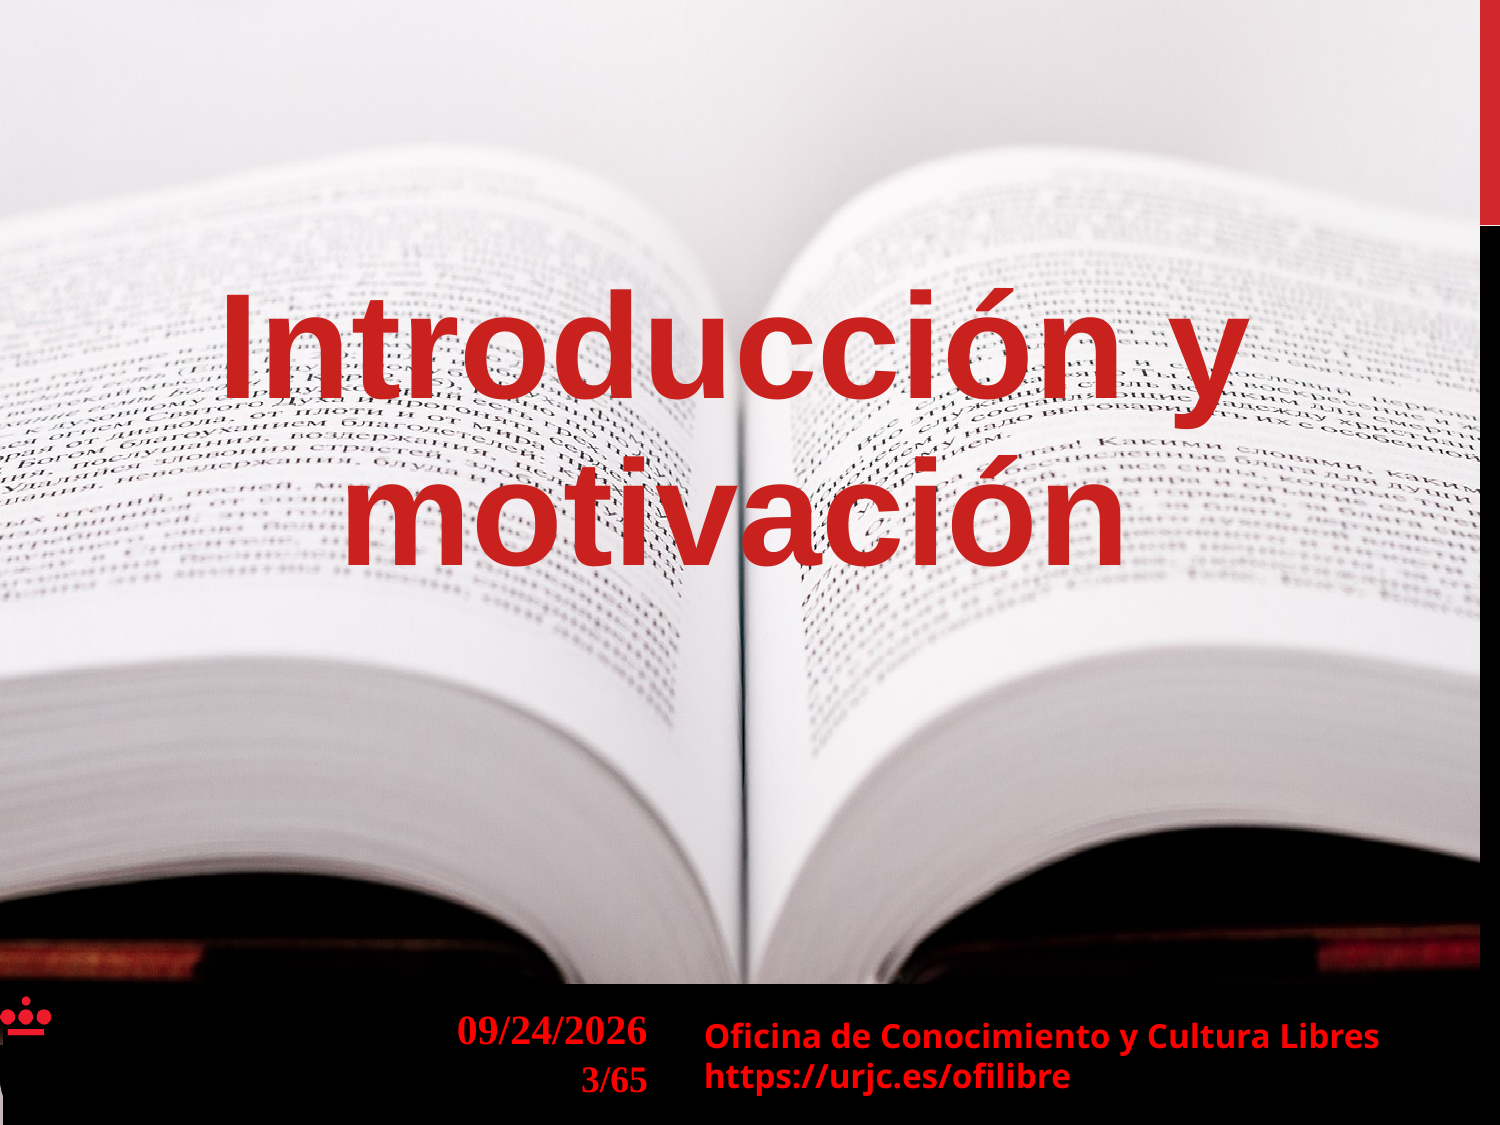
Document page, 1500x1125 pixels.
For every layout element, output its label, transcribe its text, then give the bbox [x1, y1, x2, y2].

picture [0, 0, 1500, 1014]
text_box Introducción y motivación [120, 254, 1351, 605]
title [75, 285, 1425, 661]
